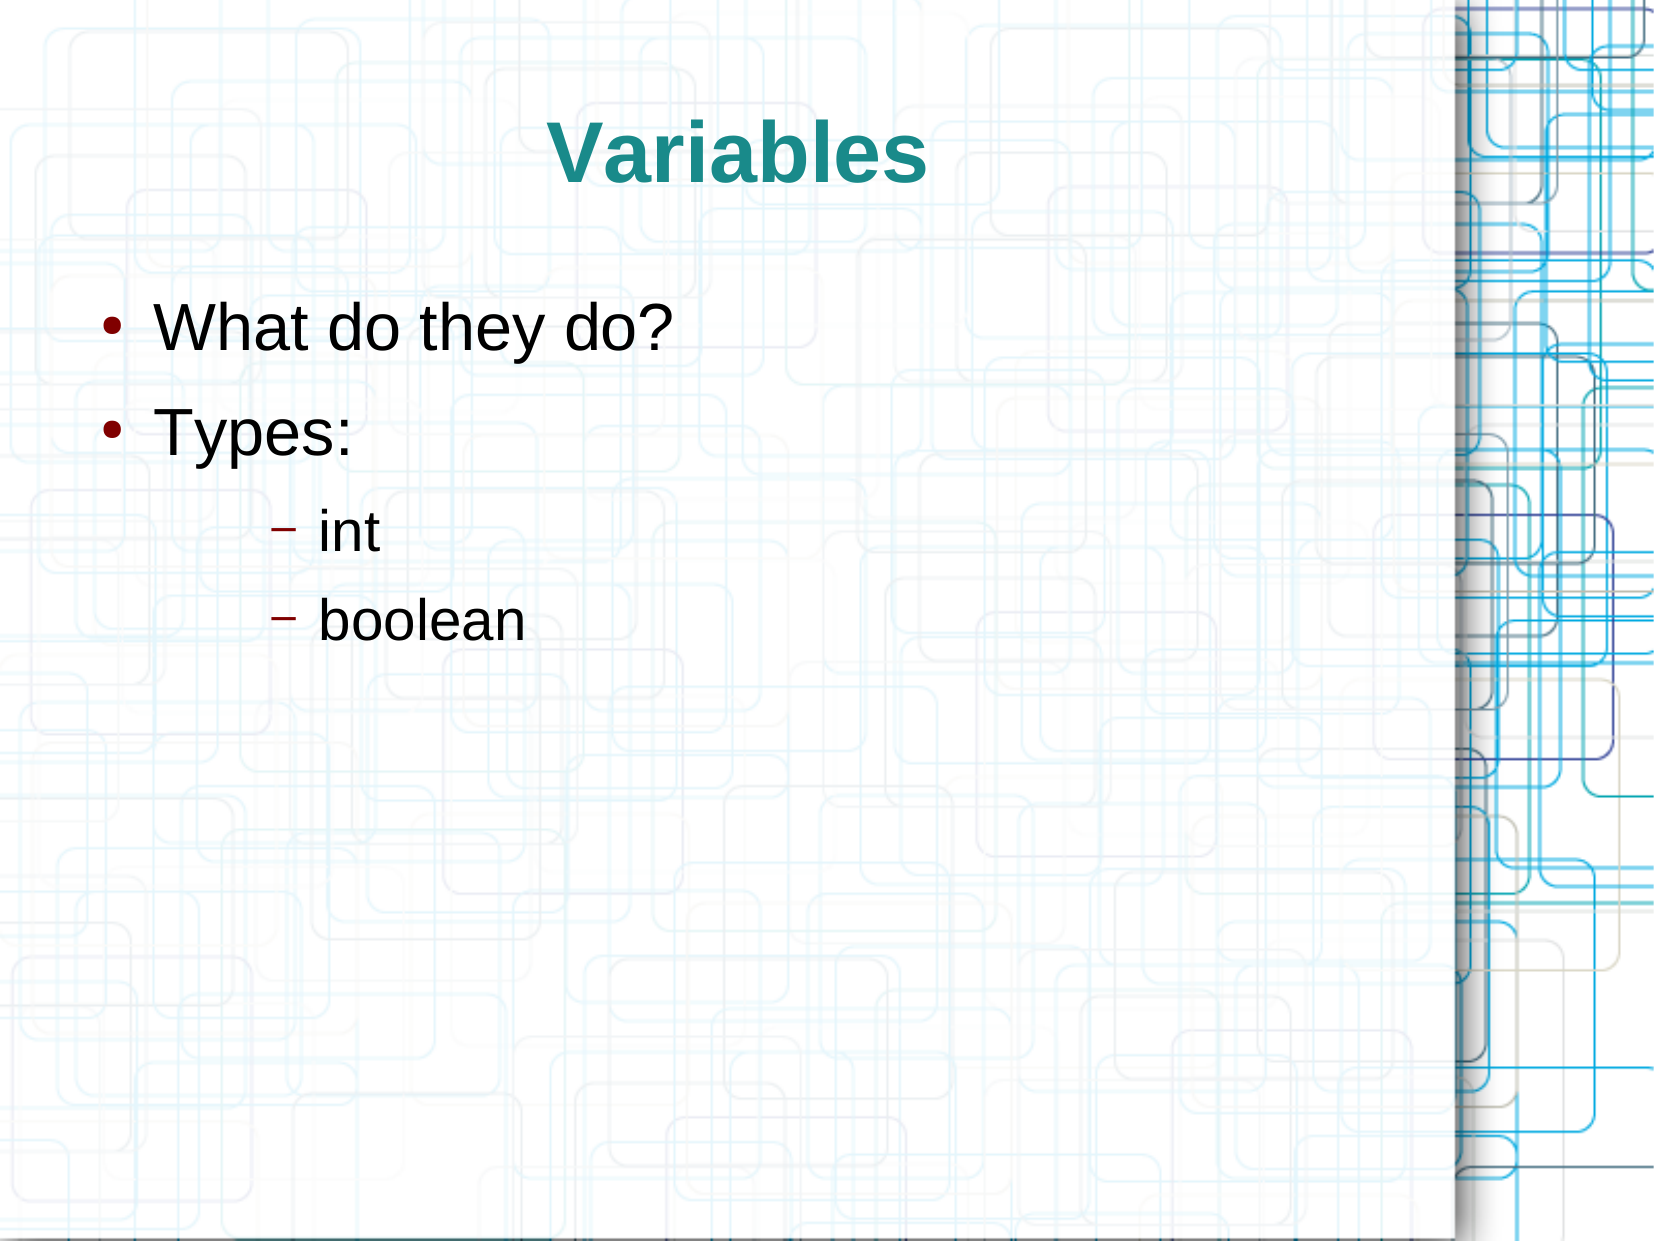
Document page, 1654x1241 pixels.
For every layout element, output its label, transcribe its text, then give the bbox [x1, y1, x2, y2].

title Variables [59, 49, 1418, 257]
picture [0, 0, 1654, 1241]
list What do they do? Types: int boolean [82, 290, 1418, 1010]
